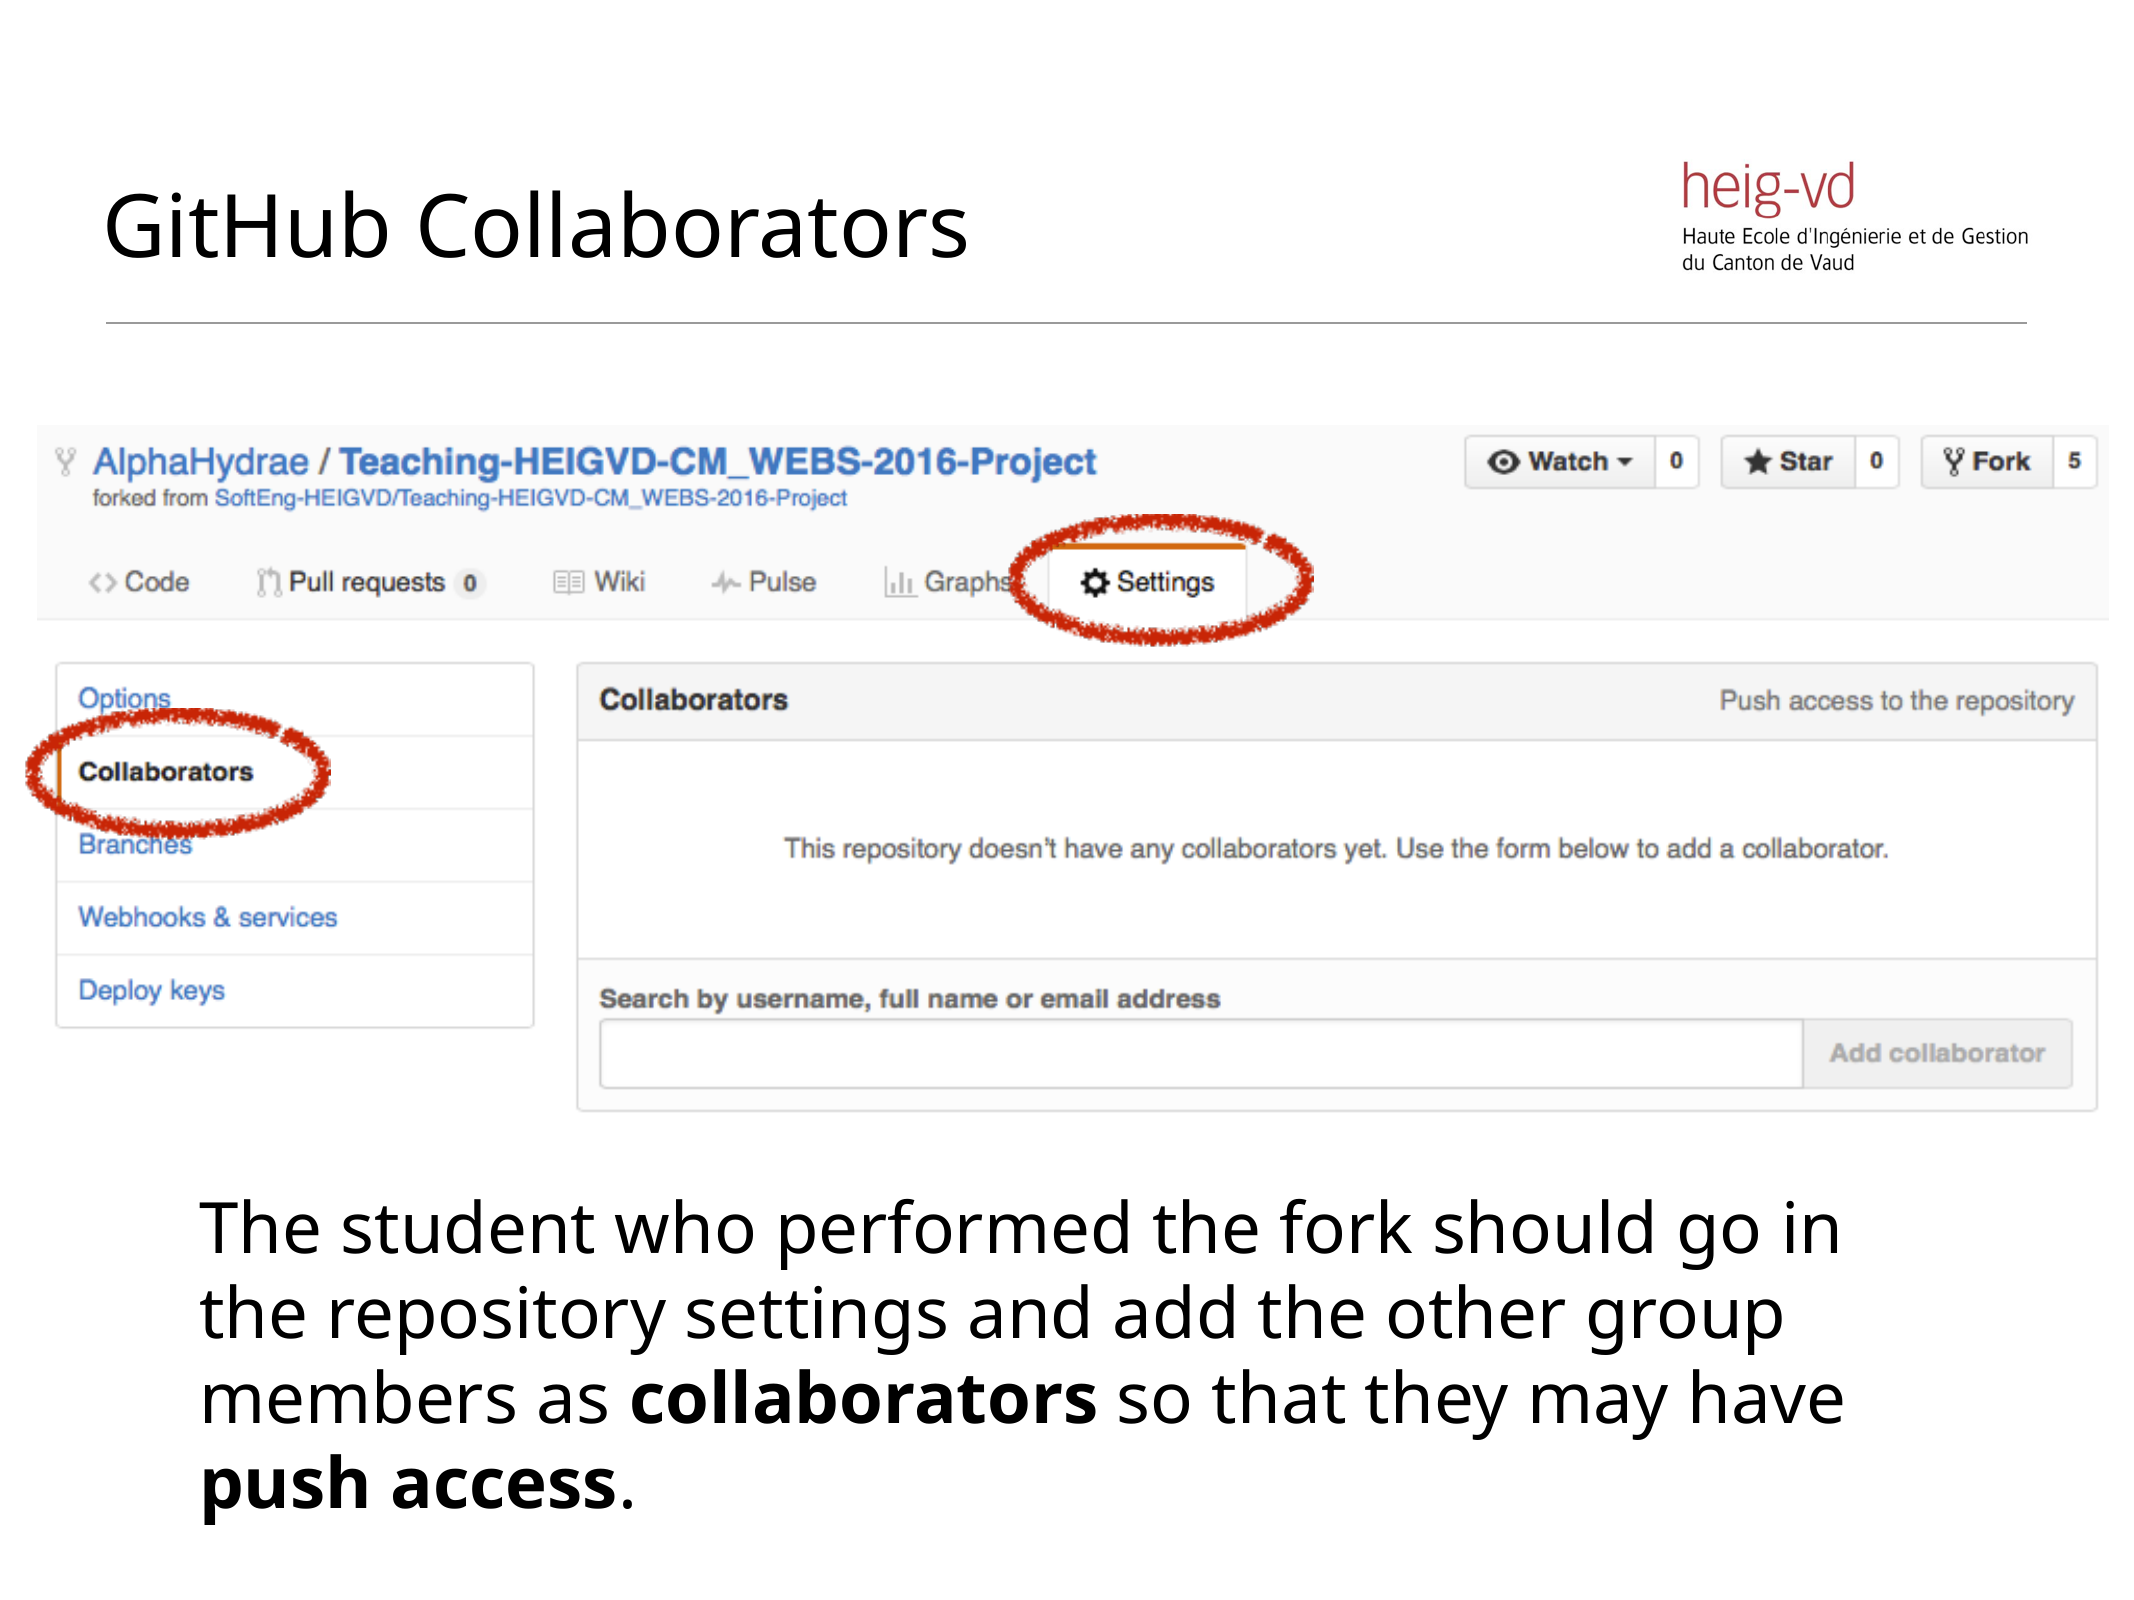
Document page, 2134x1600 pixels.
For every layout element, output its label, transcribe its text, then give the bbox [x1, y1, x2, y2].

picture [24, 425, 2109, 1126]
text_box The student who performed the fork should go in the repository settings and add the other group members as collaborators so that they may have push access. [190, 1174, 1956, 1531]
title GitHub Collaborators [93, 54, 2040, 284]
